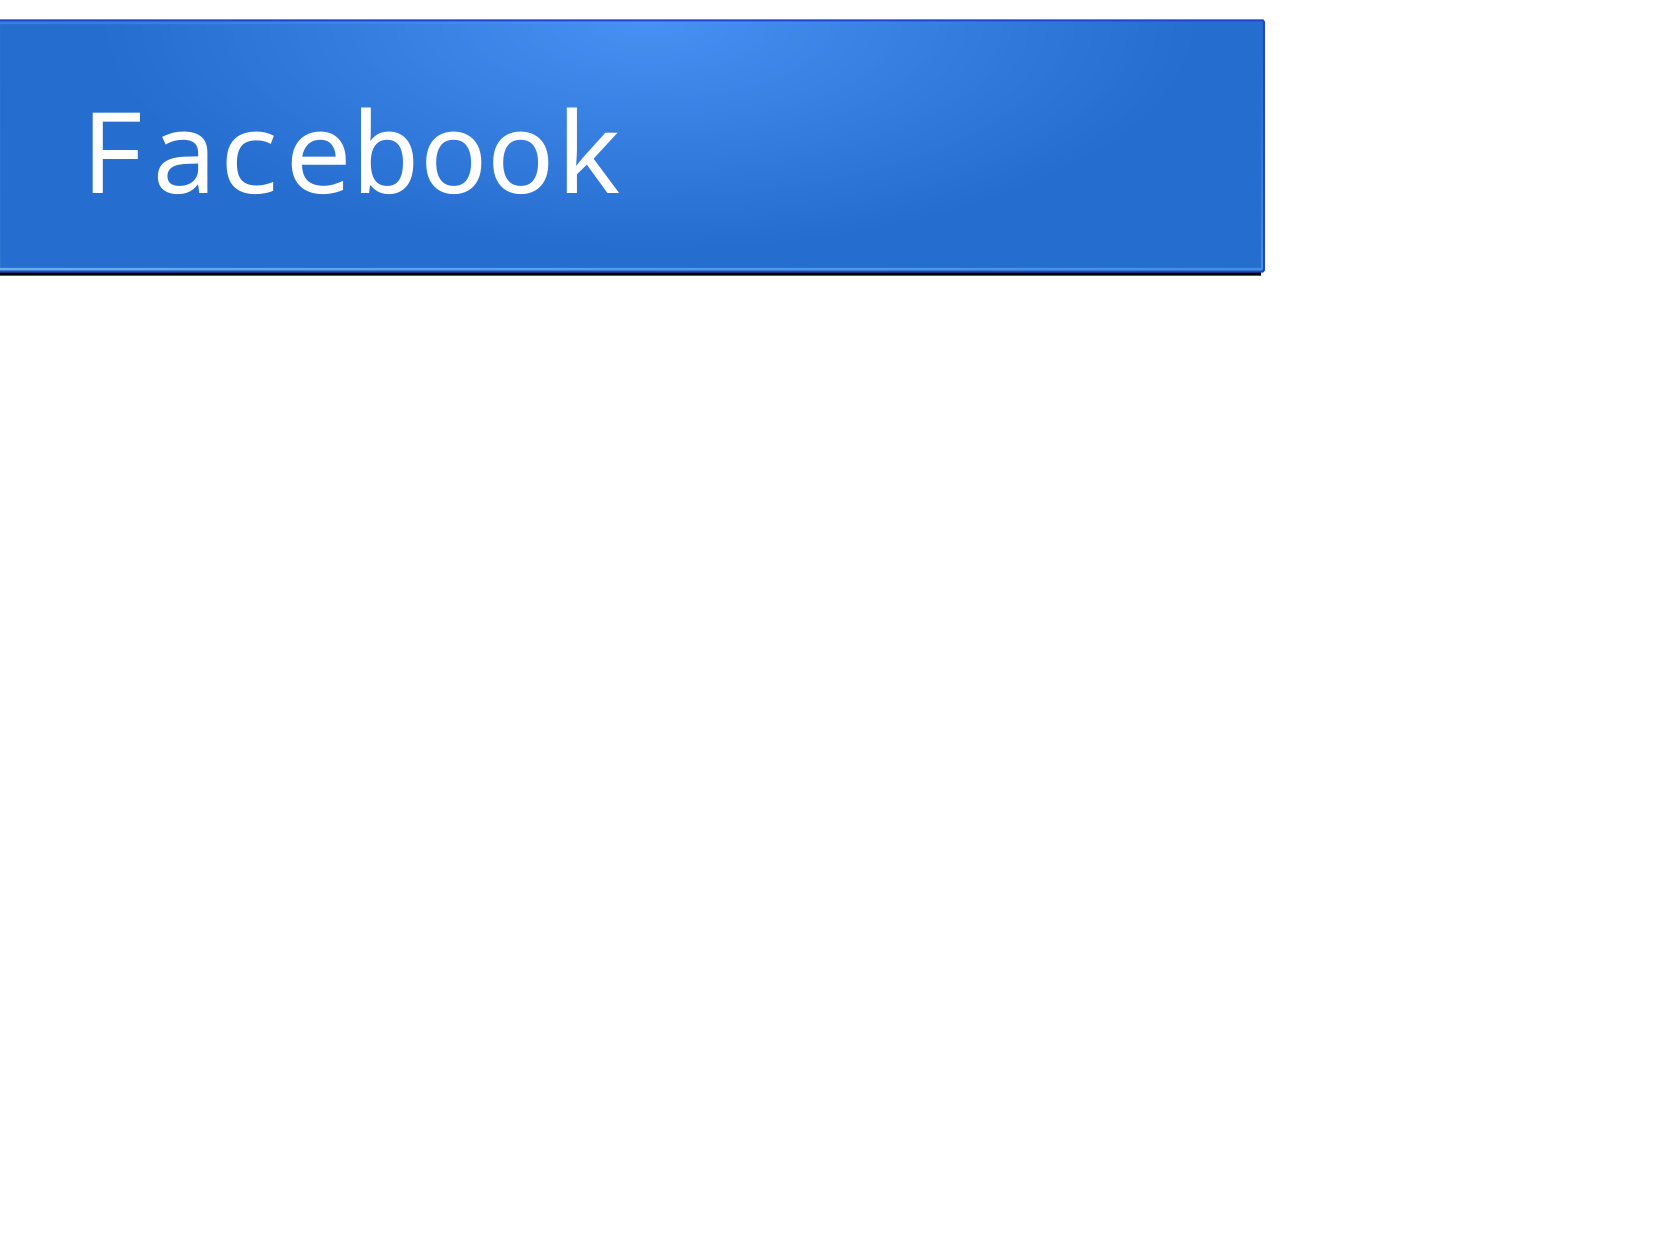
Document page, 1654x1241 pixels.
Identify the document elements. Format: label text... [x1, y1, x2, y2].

title Facebook [82, 83, 1235, 216]
